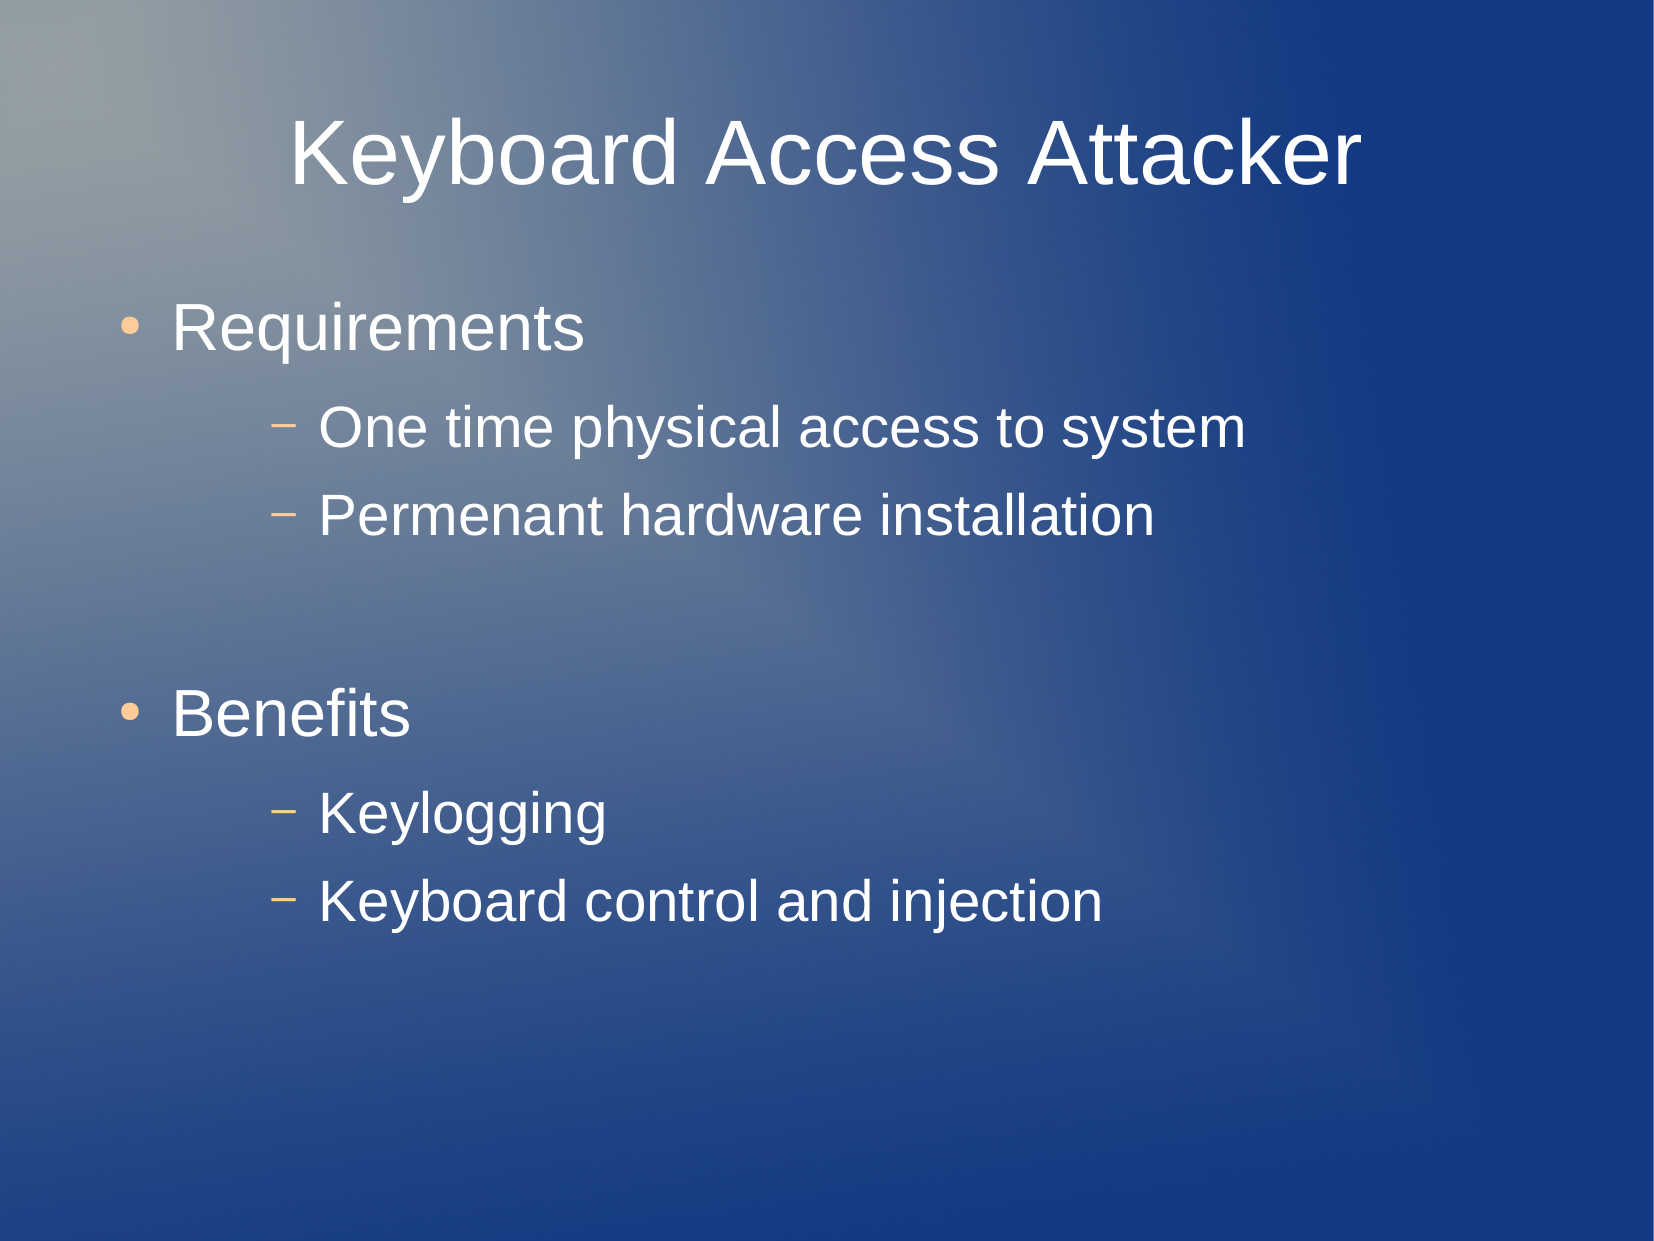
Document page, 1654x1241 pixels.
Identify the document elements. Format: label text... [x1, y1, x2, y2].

picture [0, 0, 1654, 1241]
title Keyboard Access Attacker [82, 49, 1571, 257]
list Requirements One time physical access to system Permenant hardware installation Benefits Keylogging Keyboard control and injection [82, 290, 1571, 1109]
